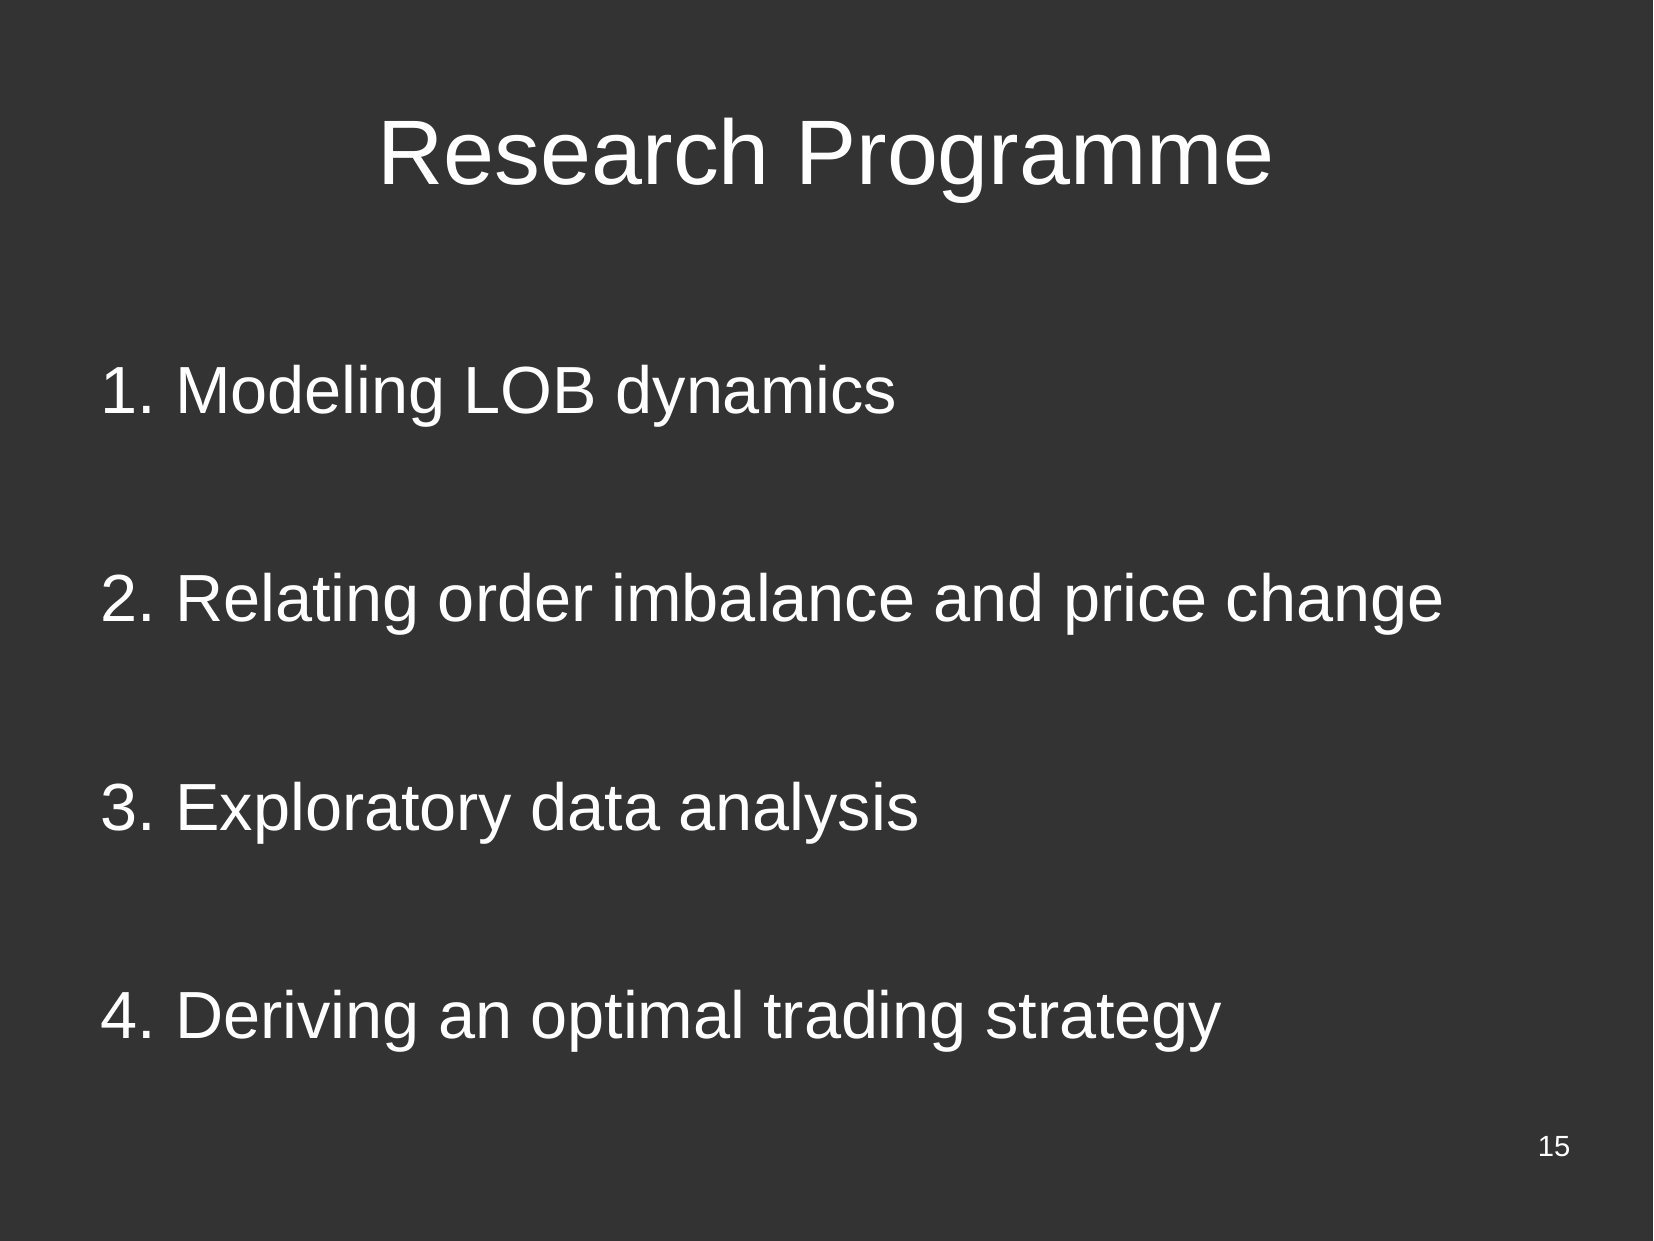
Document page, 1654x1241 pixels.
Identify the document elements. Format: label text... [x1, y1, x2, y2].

list Modeling LOB dynamics Relating order imbalance and price change Exploratory data analysis Deriving an optimal trading strategy [82, 352, 1591, 1126]
title Research Programme [82, 49, 1571, 257]
